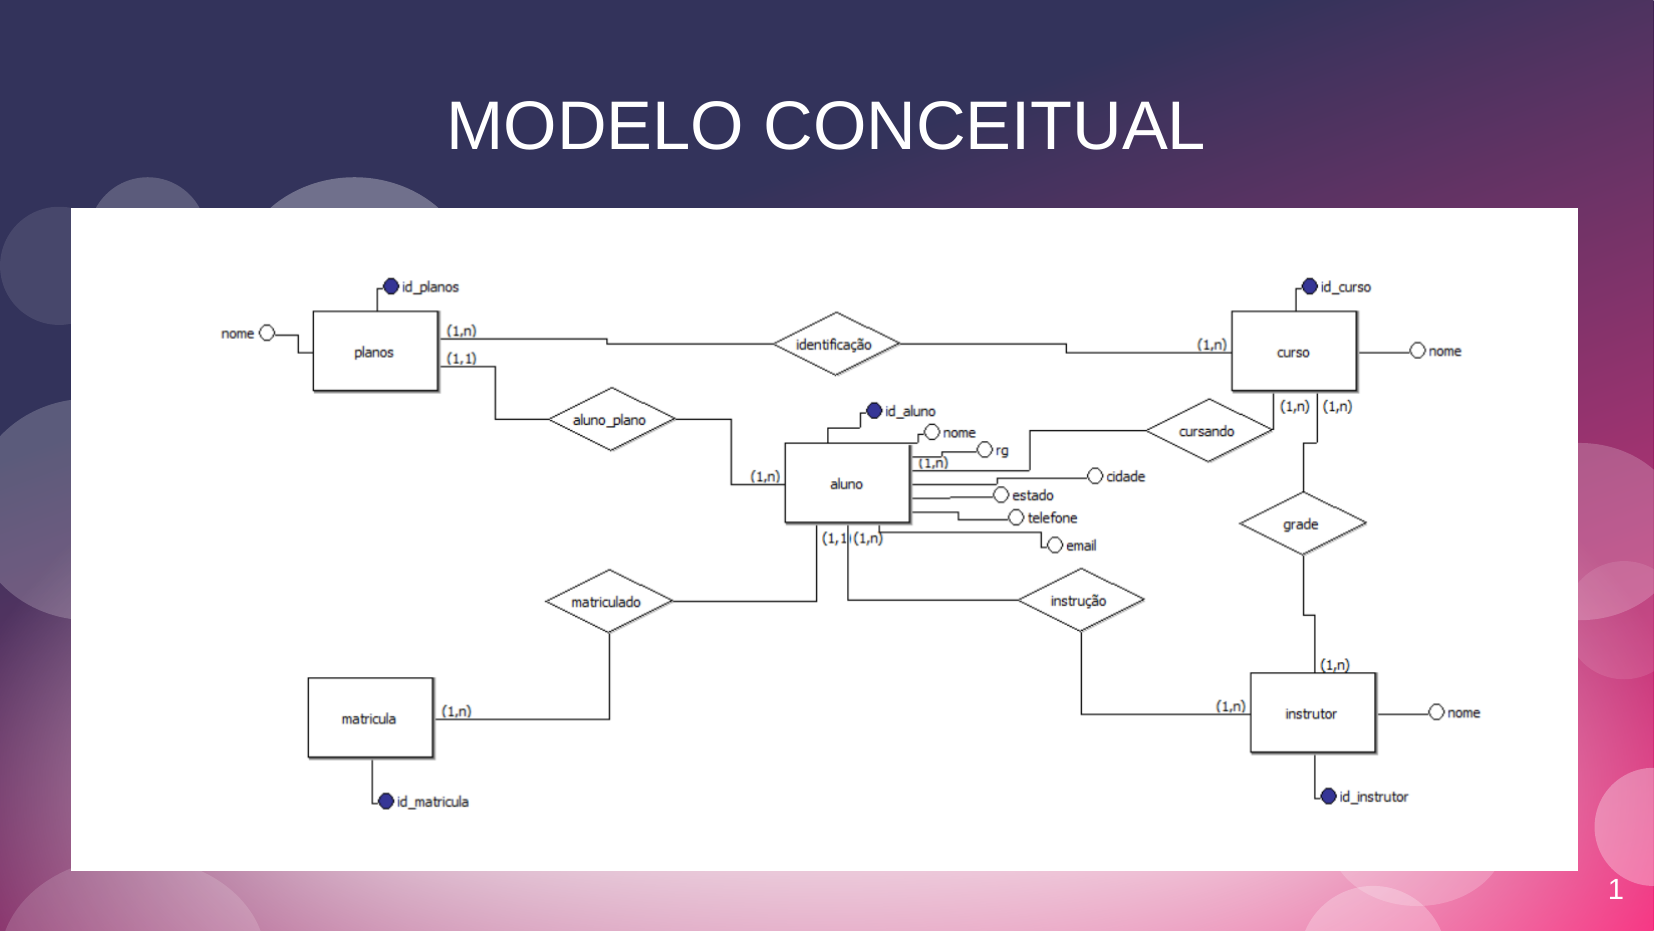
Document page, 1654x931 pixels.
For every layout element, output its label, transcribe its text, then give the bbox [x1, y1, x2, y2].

title MODELO CONCEITUAL [88, 44, 1565, 207]
picture [71, 208, 1578, 871]
